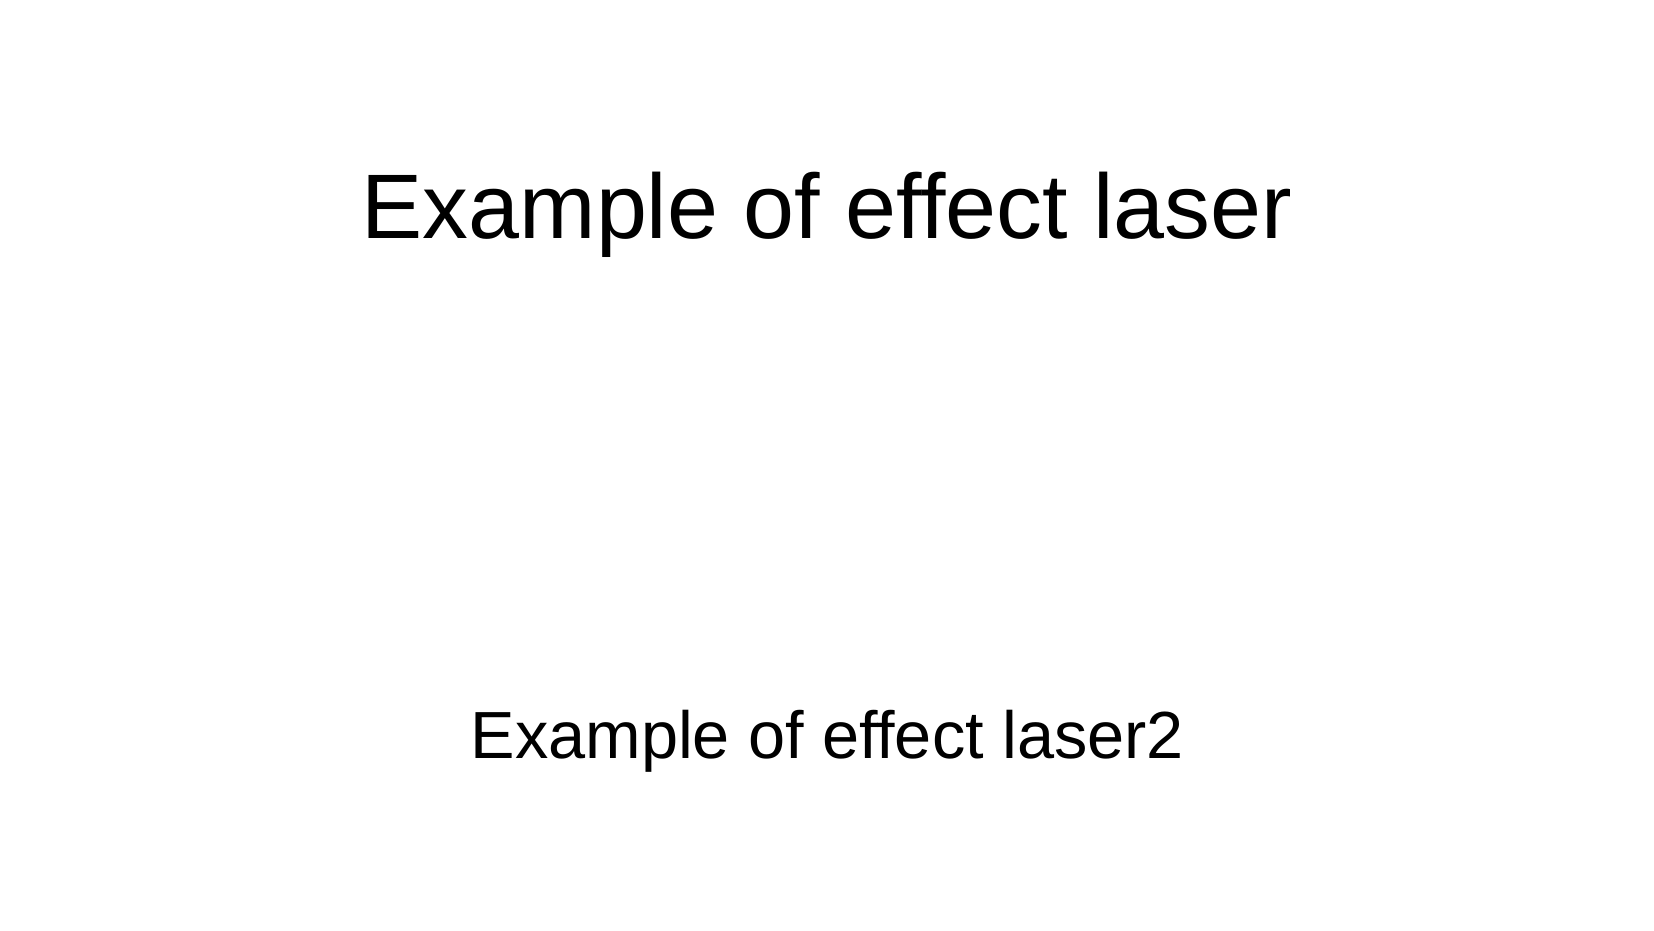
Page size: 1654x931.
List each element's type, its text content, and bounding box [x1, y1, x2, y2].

title Example of effect laser [121, 102, 1534, 311]
subtitle Example of effect laser2 [121, 344, 1534, 931]
